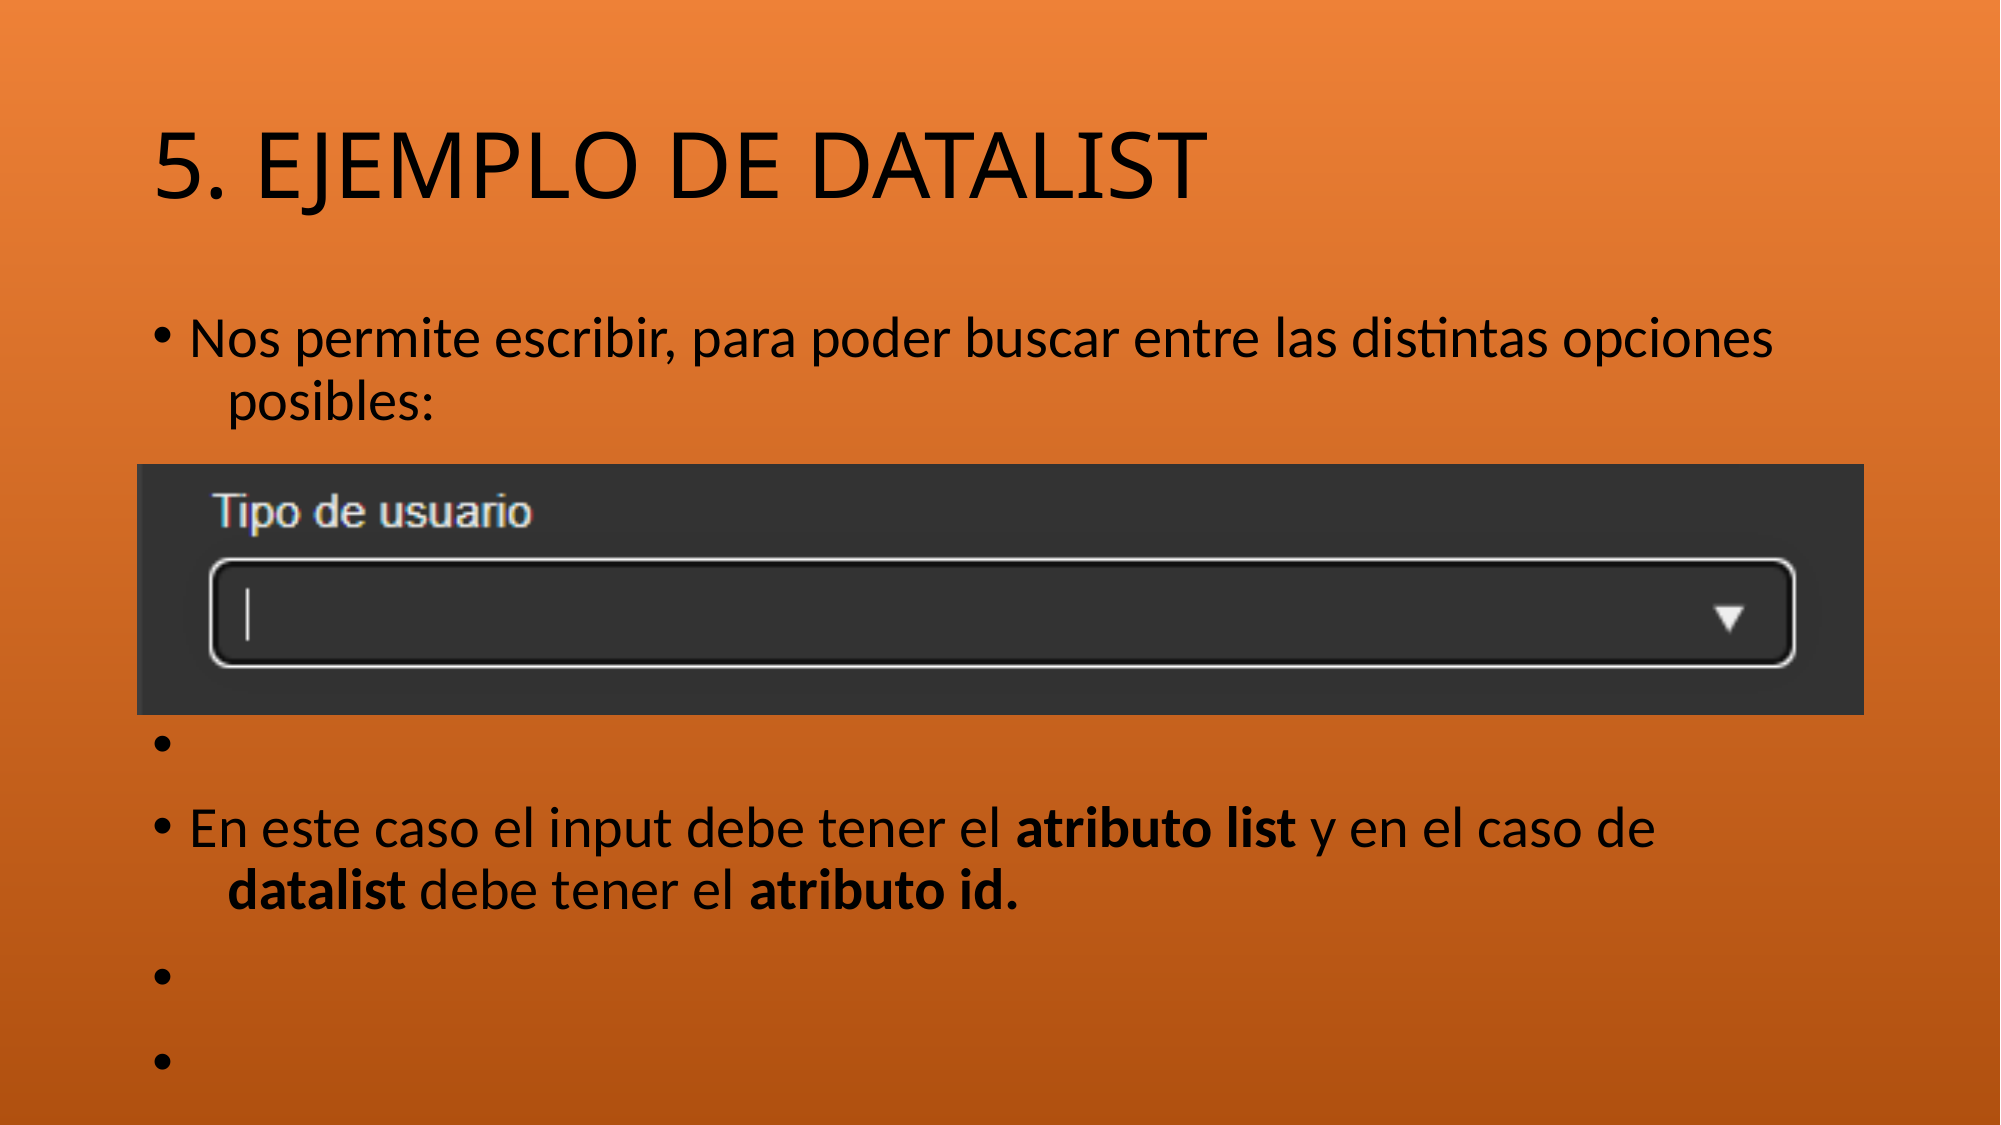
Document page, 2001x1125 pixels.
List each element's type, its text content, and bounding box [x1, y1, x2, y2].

title 5. EJEMPLO DE DATALIST [137, 59, 1863, 278]
list Nos permite escribir, para poder buscar entre las distintas opciones posibles: En este caso el input debe tener el atributo list y en el caso de datalist debe tener el atributo id. [137, 299, 1863, 464]
list Nos permite escribir, para poder buscar entre las distintas opciones posibles: En este caso el input debe tener el atributo list y en el caso de datalist debe tener el atributo id. [137, 715, 1863, 1014]
picture [137, 464, 1864, 715]
